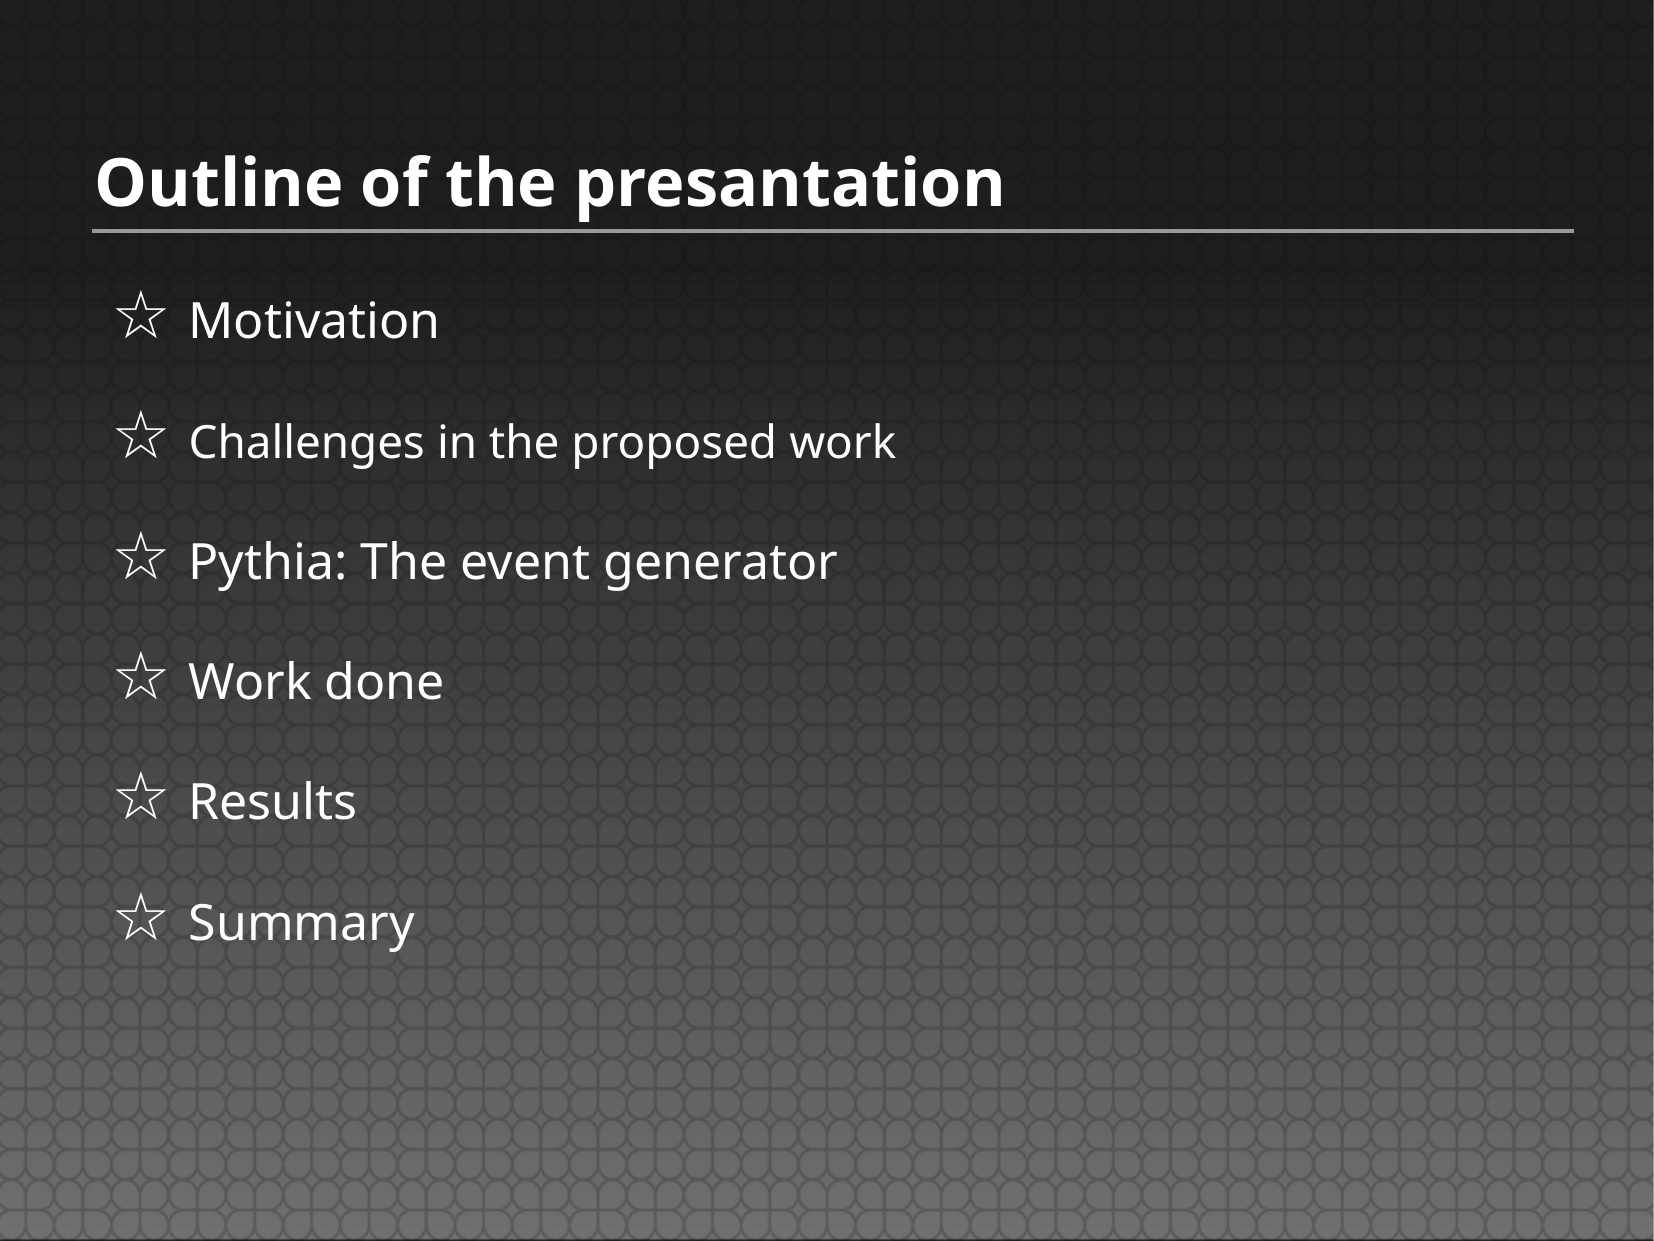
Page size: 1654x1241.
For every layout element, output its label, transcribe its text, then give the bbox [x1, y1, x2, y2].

title Outline of the presantation [94, 90, 1394, 267]
picture [0, 0, 1654, 1241]
list ☆ Motivation ☆ Challenges in the proposed work ☆ Pythia: The event generator ☆ Work done ☆ Results ☆ Summary [37, 267, 1568, 1241]
